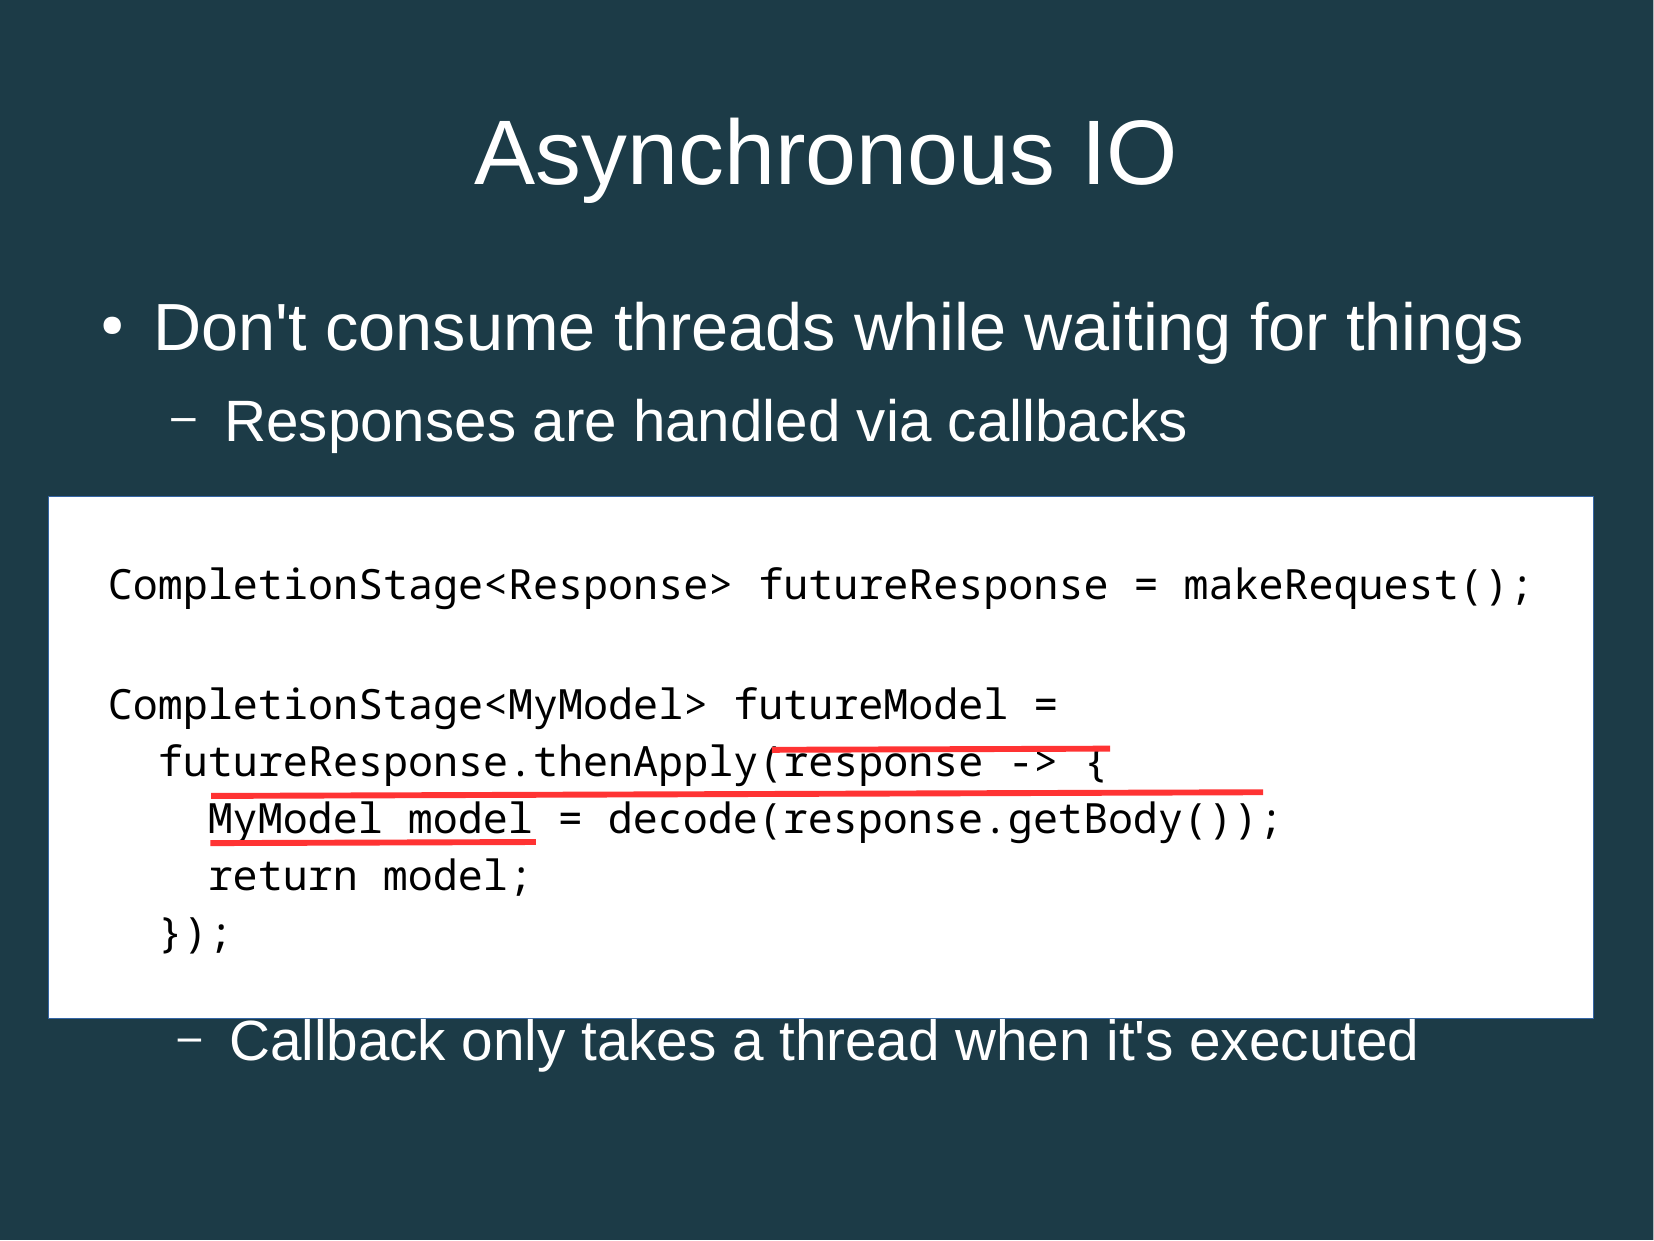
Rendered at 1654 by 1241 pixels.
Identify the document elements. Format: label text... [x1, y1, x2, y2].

title Asynchronous IO [82, 49, 1571, 257]
list Don't consume threads while waiting for things Responses are handled via callbacks [82, 290, 1571, 496]
text_box Callback only takes a thread when it's executed [91, 1009, 1441, 1090]
text_box CompletionStage<Response> futureResponse = makeRequest(); CompletionStage<MyModel> futureModel = futureResponse.thenApply(response -> { MyModel model = decode(response.getBody()); return model; }); [48, 496, 1594, 950]
